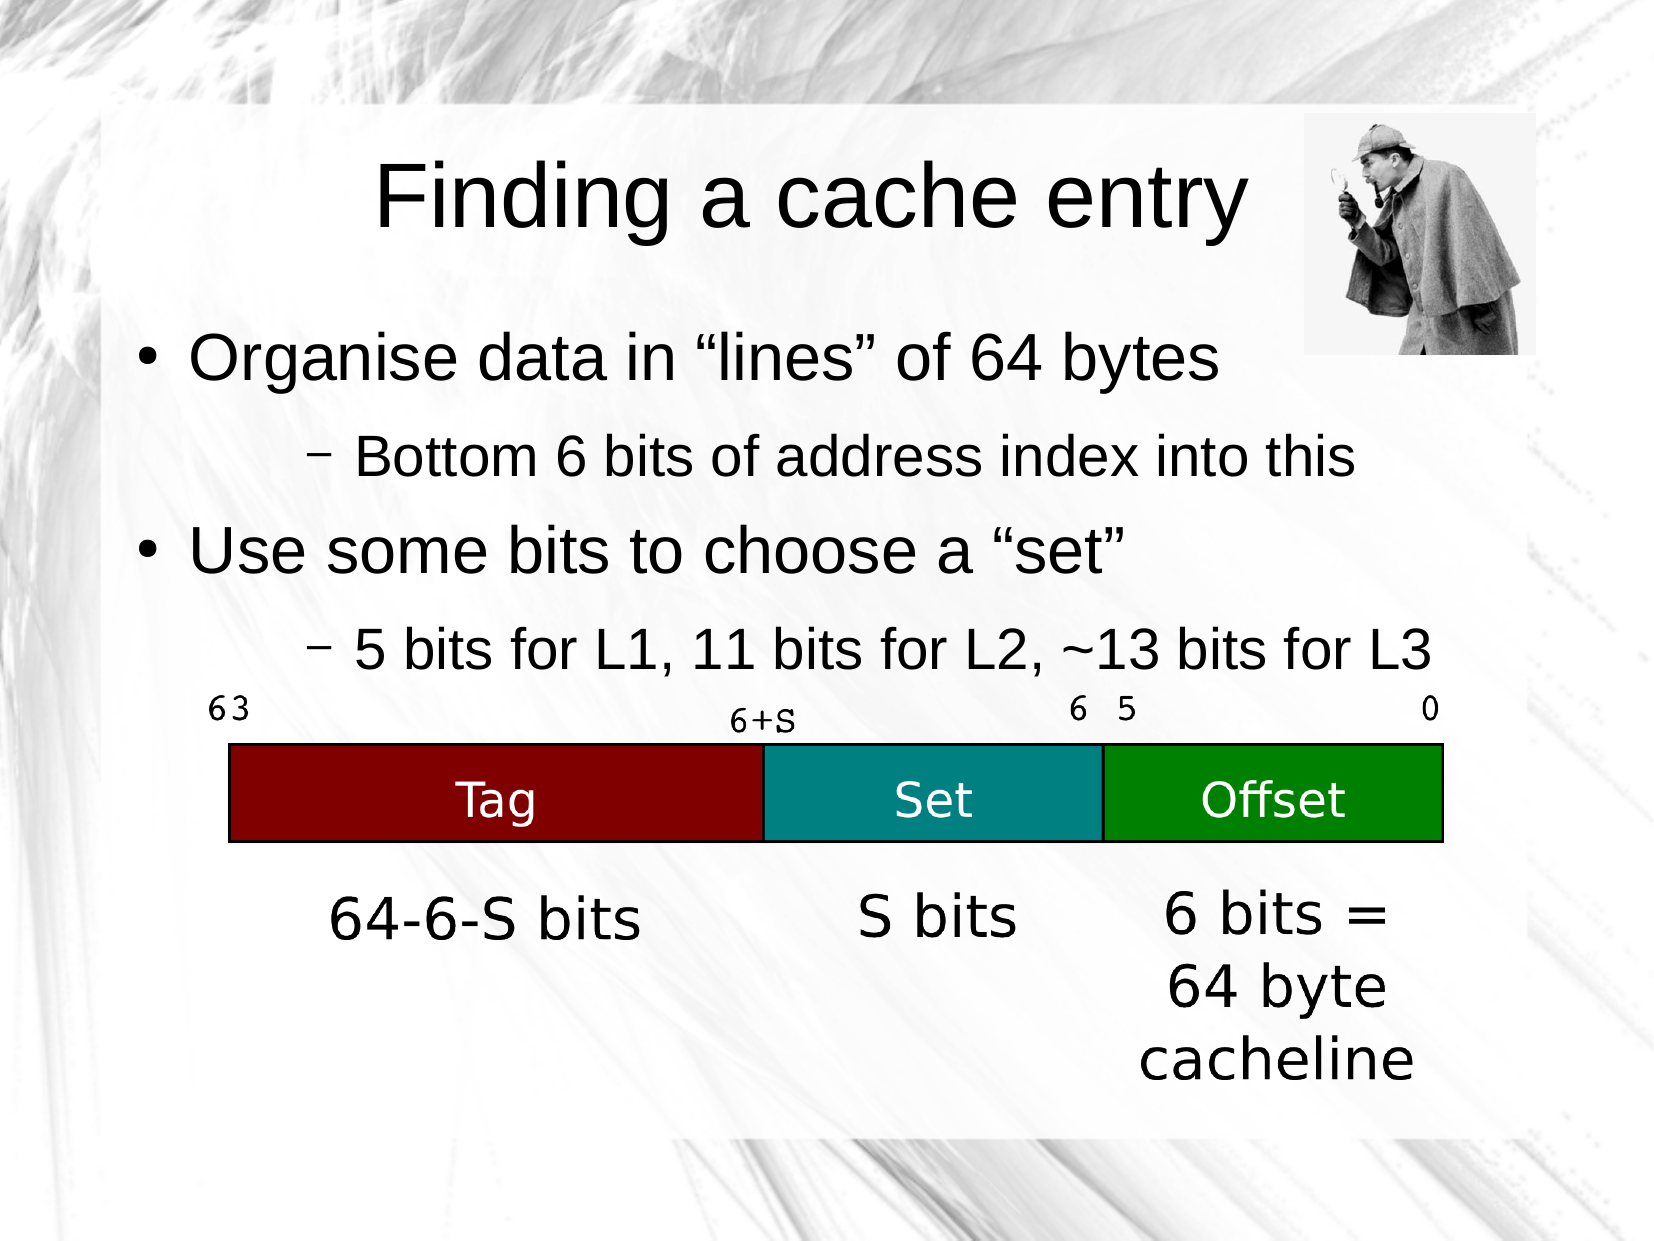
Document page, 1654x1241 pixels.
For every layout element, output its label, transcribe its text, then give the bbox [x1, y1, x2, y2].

list Organise data in “lines” of 64 bytes Bottom 6 bits of address index into this Use some bits to choose a “set” 5 bits for L1, 11 bits for L2, ~13 bits for L3 [118, 319, 1571, 683]
picture [0, 0, 1654, 1241]
title Finding a cache entry [118, 112, 1506, 281]
